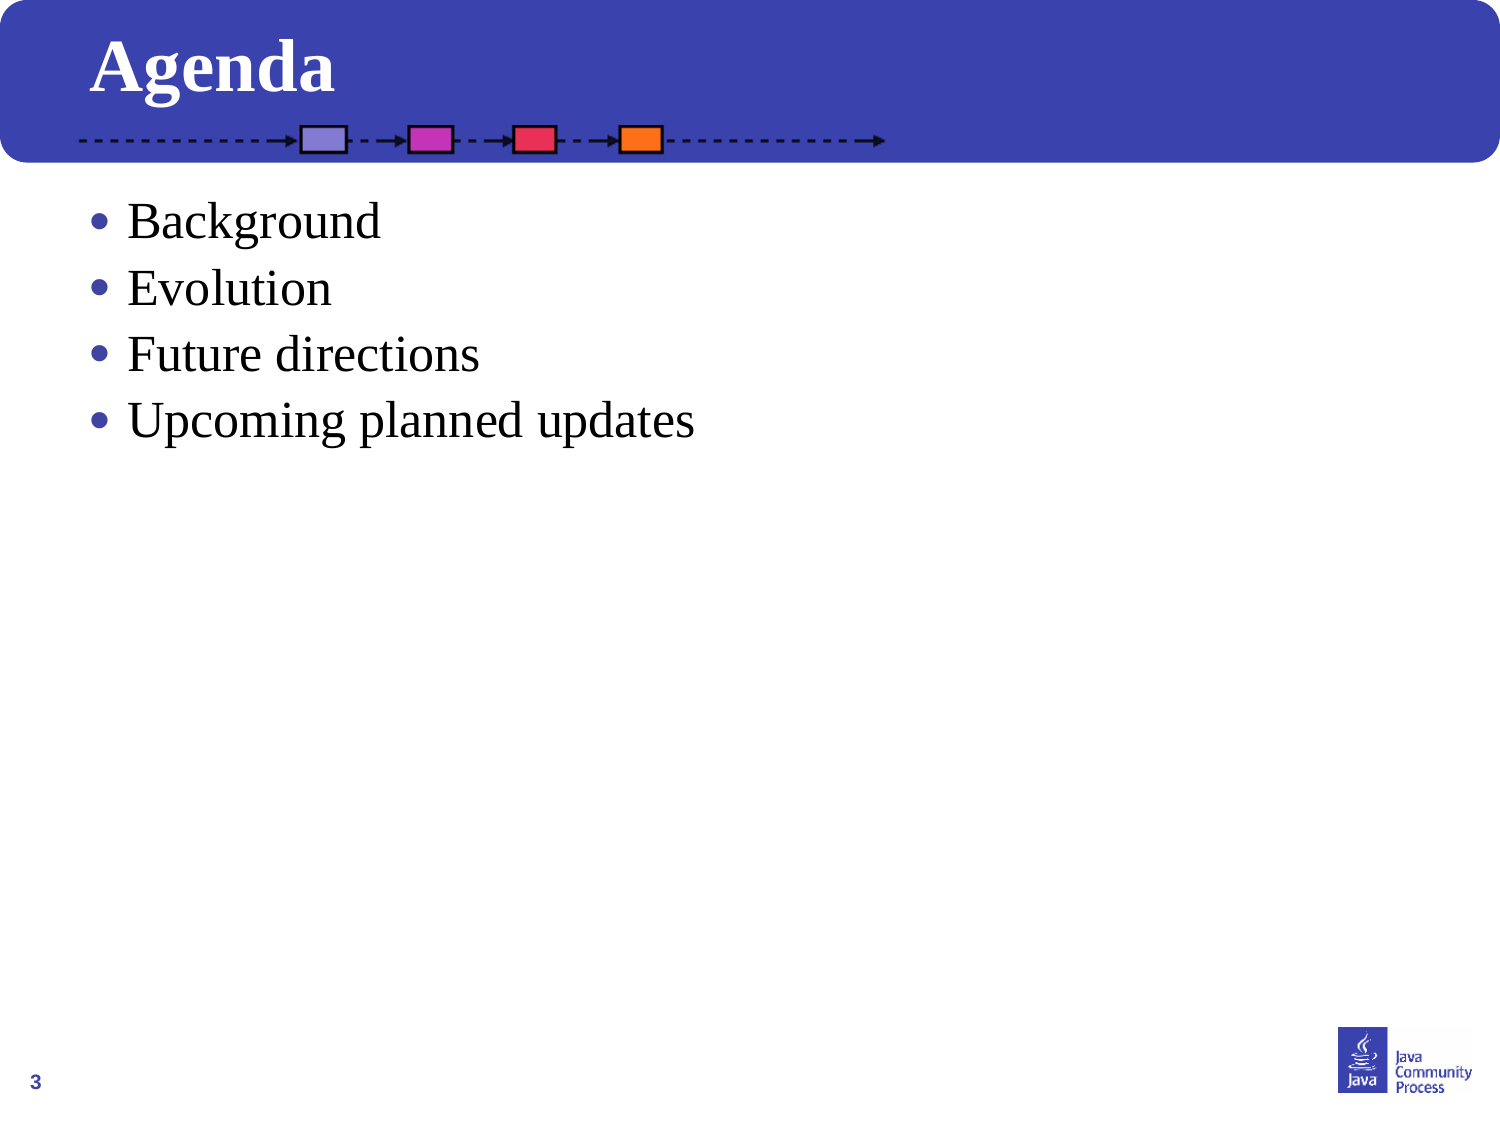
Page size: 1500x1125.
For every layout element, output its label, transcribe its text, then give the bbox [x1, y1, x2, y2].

picture [70, 125, 897, 156]
picture [1337, 1026, 1472, 1093]
list Background Evolution Future directions Upcoming planned updates [75, 187, 1442, 1065]
title Agenda [75, 16, 1438, 126]
